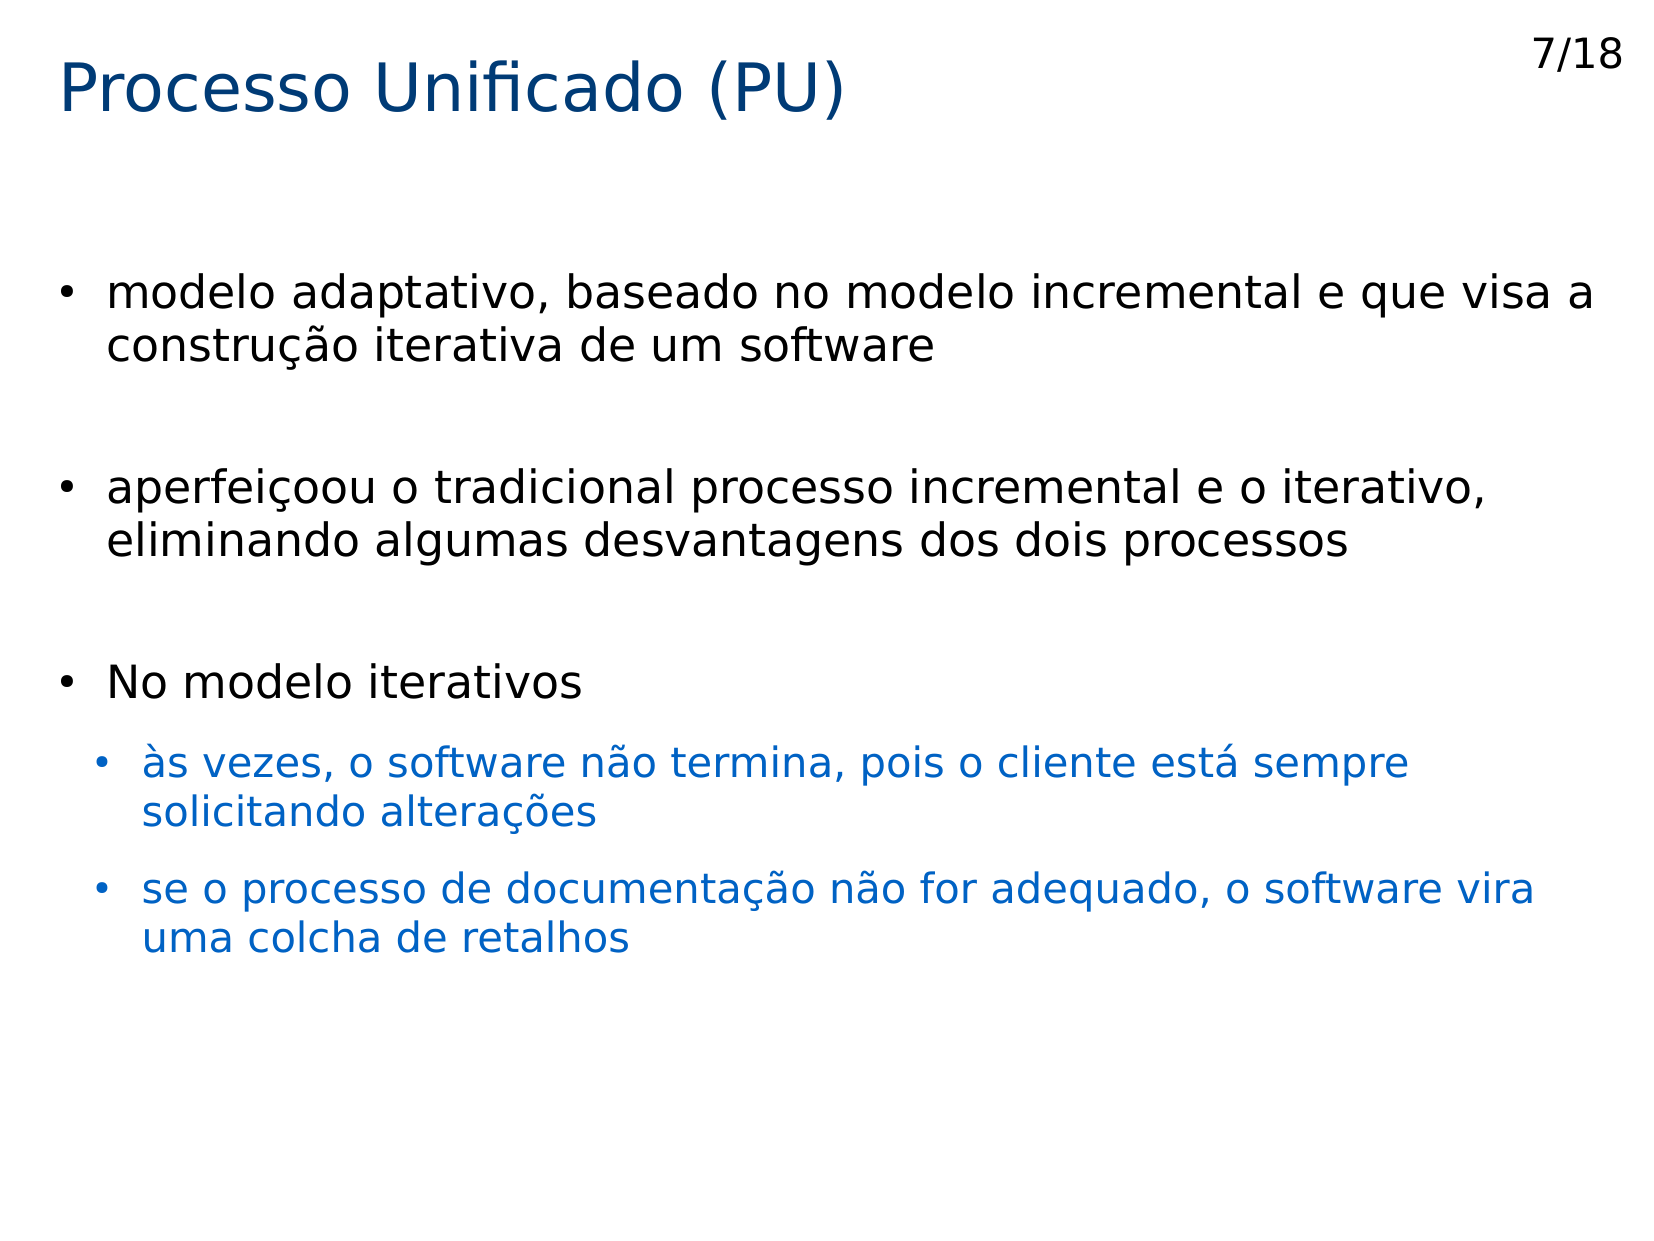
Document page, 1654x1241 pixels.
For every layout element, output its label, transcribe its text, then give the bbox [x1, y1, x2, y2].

title Processo Unificado (PU) [59, 29, 1506, 148]
list modelo adaptativo, baseado no modelo incremental e que visa a construção iterativa de um software aperfeiçoou o tradicional processo incremental e o iterativo, eliminando algumas desvantagens dos dois processos No modelo iterativos às vezes, o software não termina, pois o cliente está sempre solicitando alterações se o processo de documentação não for adequado, o software vira uma colcha de retalhos [59, 265, 1625, 1211]
